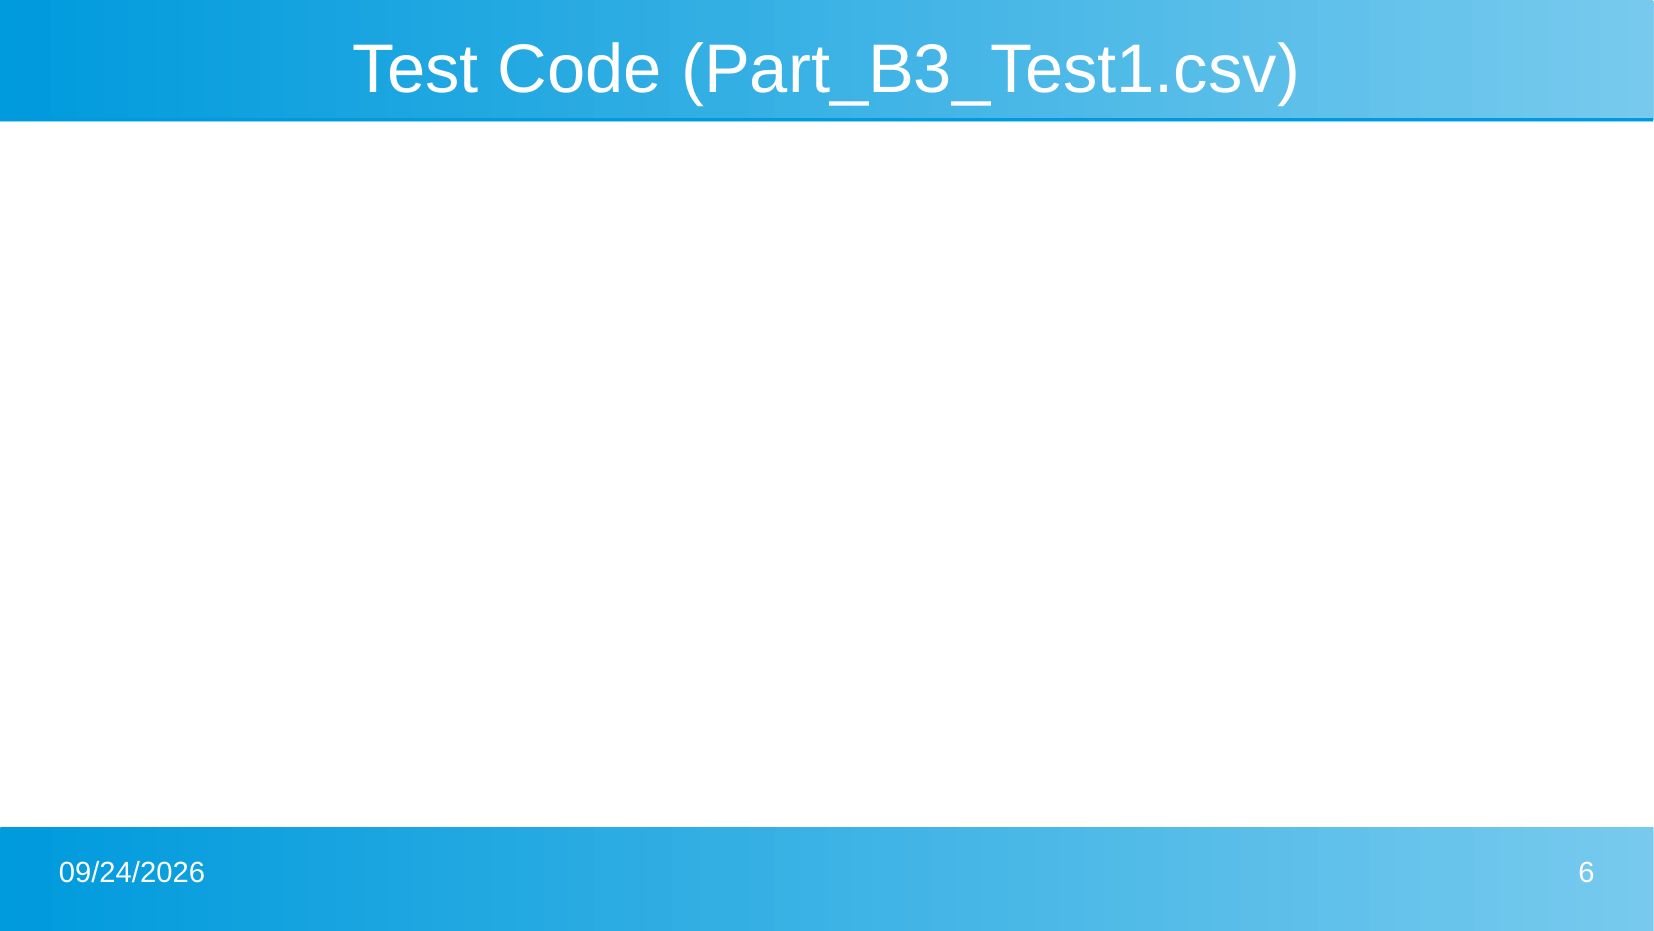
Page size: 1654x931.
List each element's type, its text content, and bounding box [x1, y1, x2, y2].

title Test Code (Part_B3_Test1.csv) [59, 29, 1595, 108]
